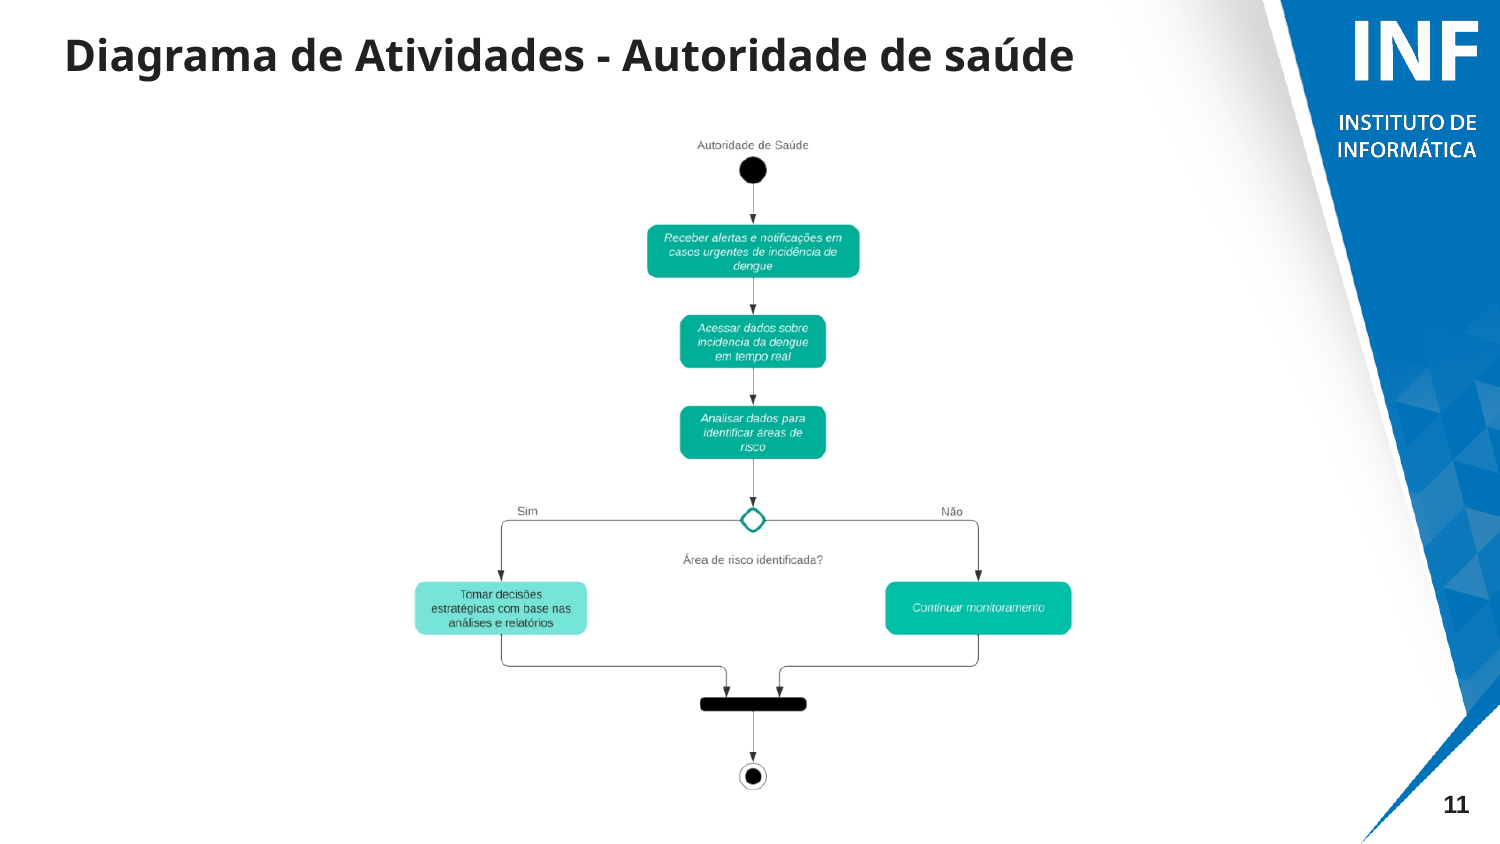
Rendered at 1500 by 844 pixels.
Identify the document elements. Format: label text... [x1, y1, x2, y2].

title Diagrama de Atividades - Autoridade de saúde [48, 12, 1439, 89]
slide_number <number> [1394, 771, 1485, 837]
picture [0, 0, 1500, 844]
